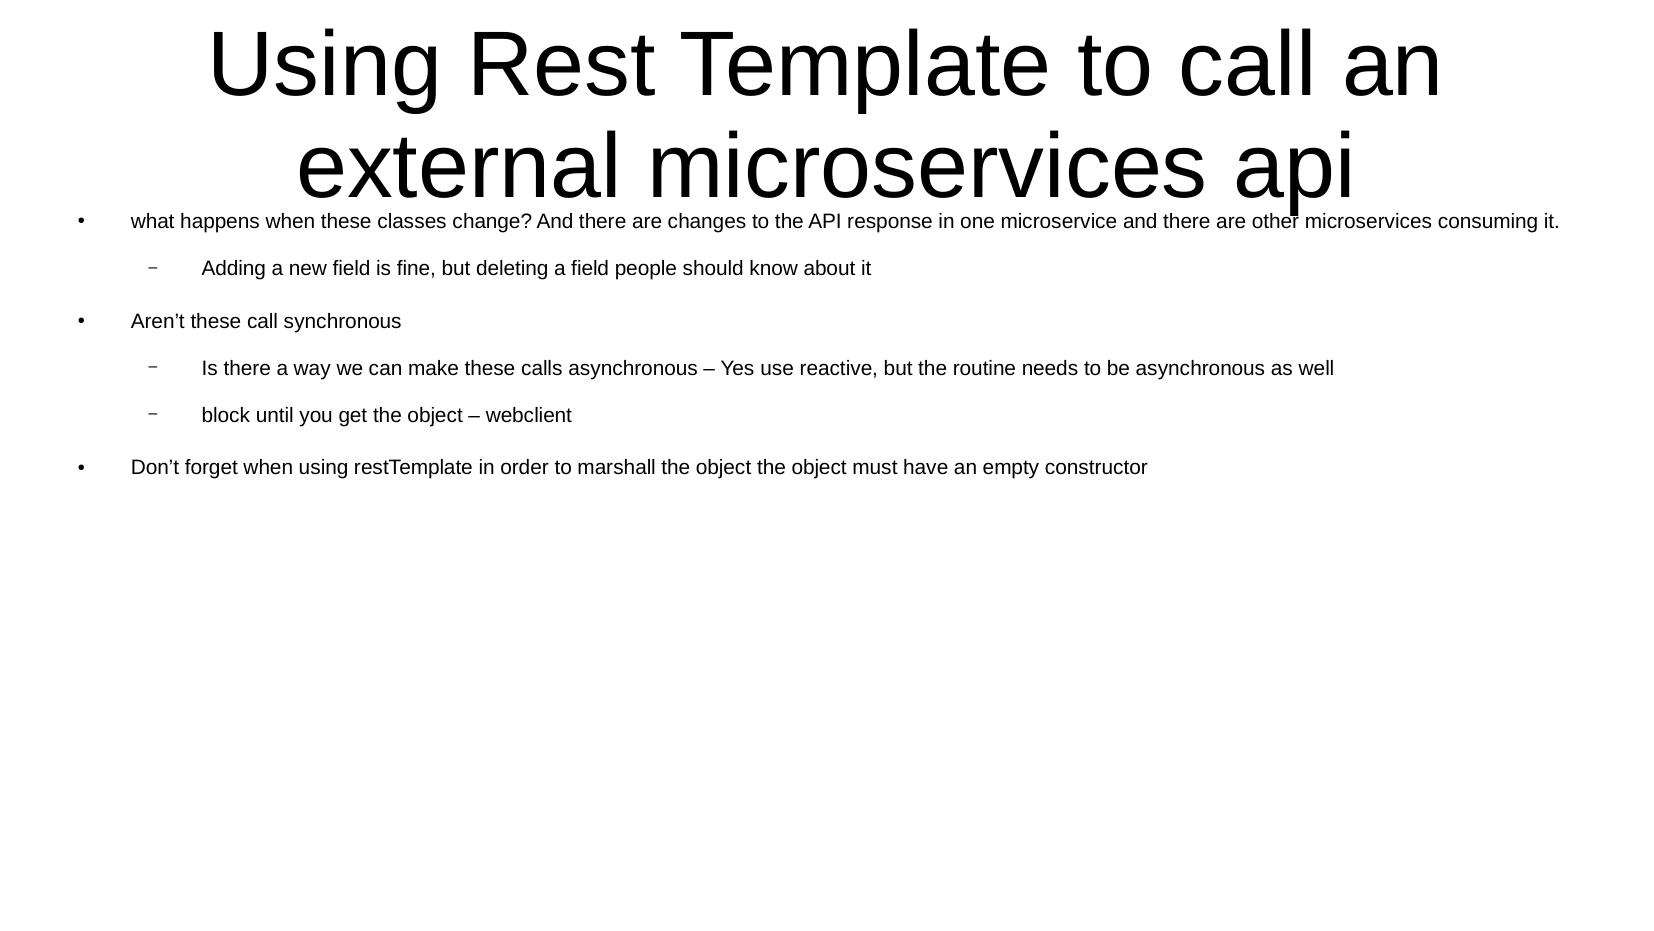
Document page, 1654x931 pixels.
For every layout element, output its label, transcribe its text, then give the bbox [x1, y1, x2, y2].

title Using Rest Template to call an external microservices api [82, 12, 1571, 218]
list what happens when these classes change? And there are changes to the API response in one microservice and there are other microservices consuming it. Adding a new field is fine, but deleting a field people should know about it Aren’t these call synchronous Is there a way we can make these calls asynchronous – Yes use reactive, but the routine needs to be asynchronous as well block until you get the object – webclient Don’t forget when using restTemplate in order to marshall the object the object must have an empty constructor [60, 210, 1568, 893]
